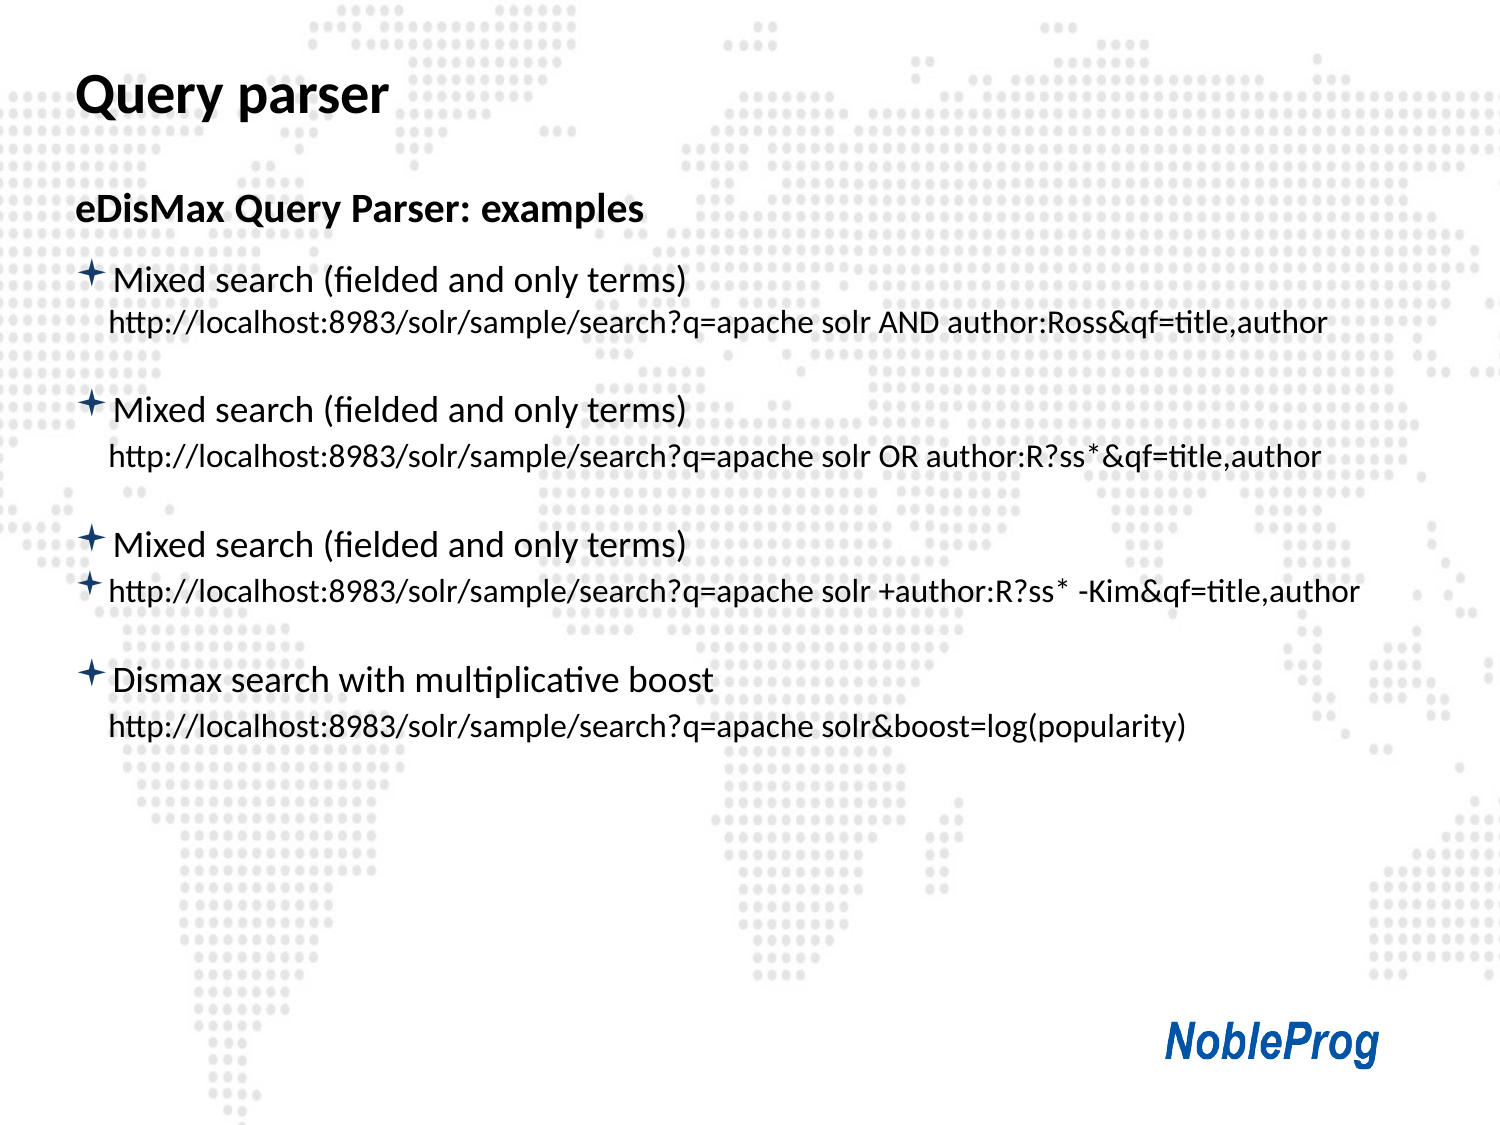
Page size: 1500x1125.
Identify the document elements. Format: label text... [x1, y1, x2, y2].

text_box Query parser [75, 55, 1425, 180]
text_box Mixed search (fielded and only terms) http://localhost:8983/solr/sample/search?q=apache solr AND author:Ross&qf=title,author Mixed search (fielded and only terms) http://localhost:8983/solr/sample/search?q=apache solr OR author:R?ss*&qf=title,author Mixed search (fielded and only terms) http://localhost:8983/solr/sample/search?q=apache solr +author:R?ss* -Kim&qf=title,author Dismax search with multiplicative boost http://localhost:8983/solr/sample/search?q=apache solr&boost=log(popularity) [75, 255, 1425, 906]
text_box eDisMax Query Parser: examples [75, 180, 1425, 255]
picture [0, 0, 1500, 1125]
